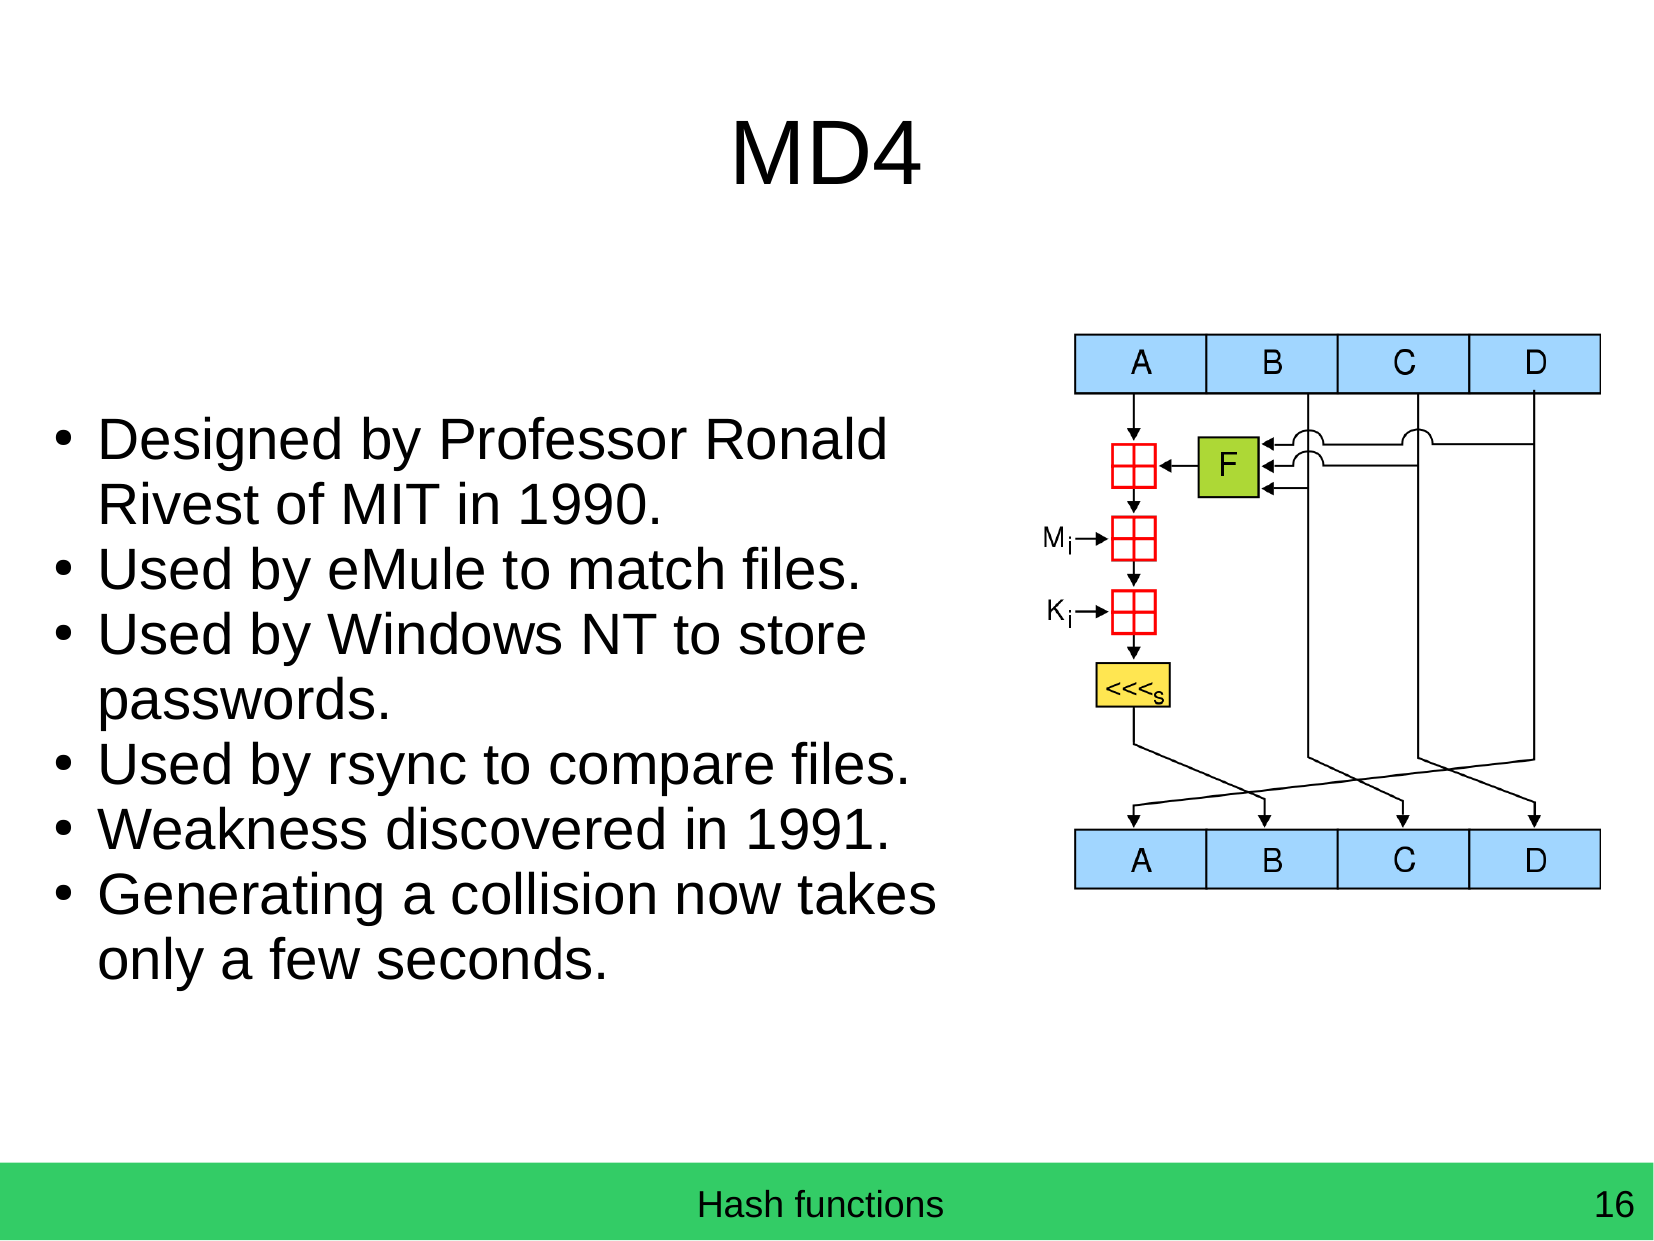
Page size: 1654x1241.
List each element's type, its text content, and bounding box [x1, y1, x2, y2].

title MD4 [82, 49, 1571, 257]
picture [1042, 301, 1601, 916]
subtitle Designed by Professor Ronald Rivest of MIT in 1990. Used by eMule to match files. Used by Windows NT to store passwords. Used by rsync to compare files. Weakness discovered in 1991. Generating a collision now takes only a few seconds. [53, 297, 1004, 1102]
